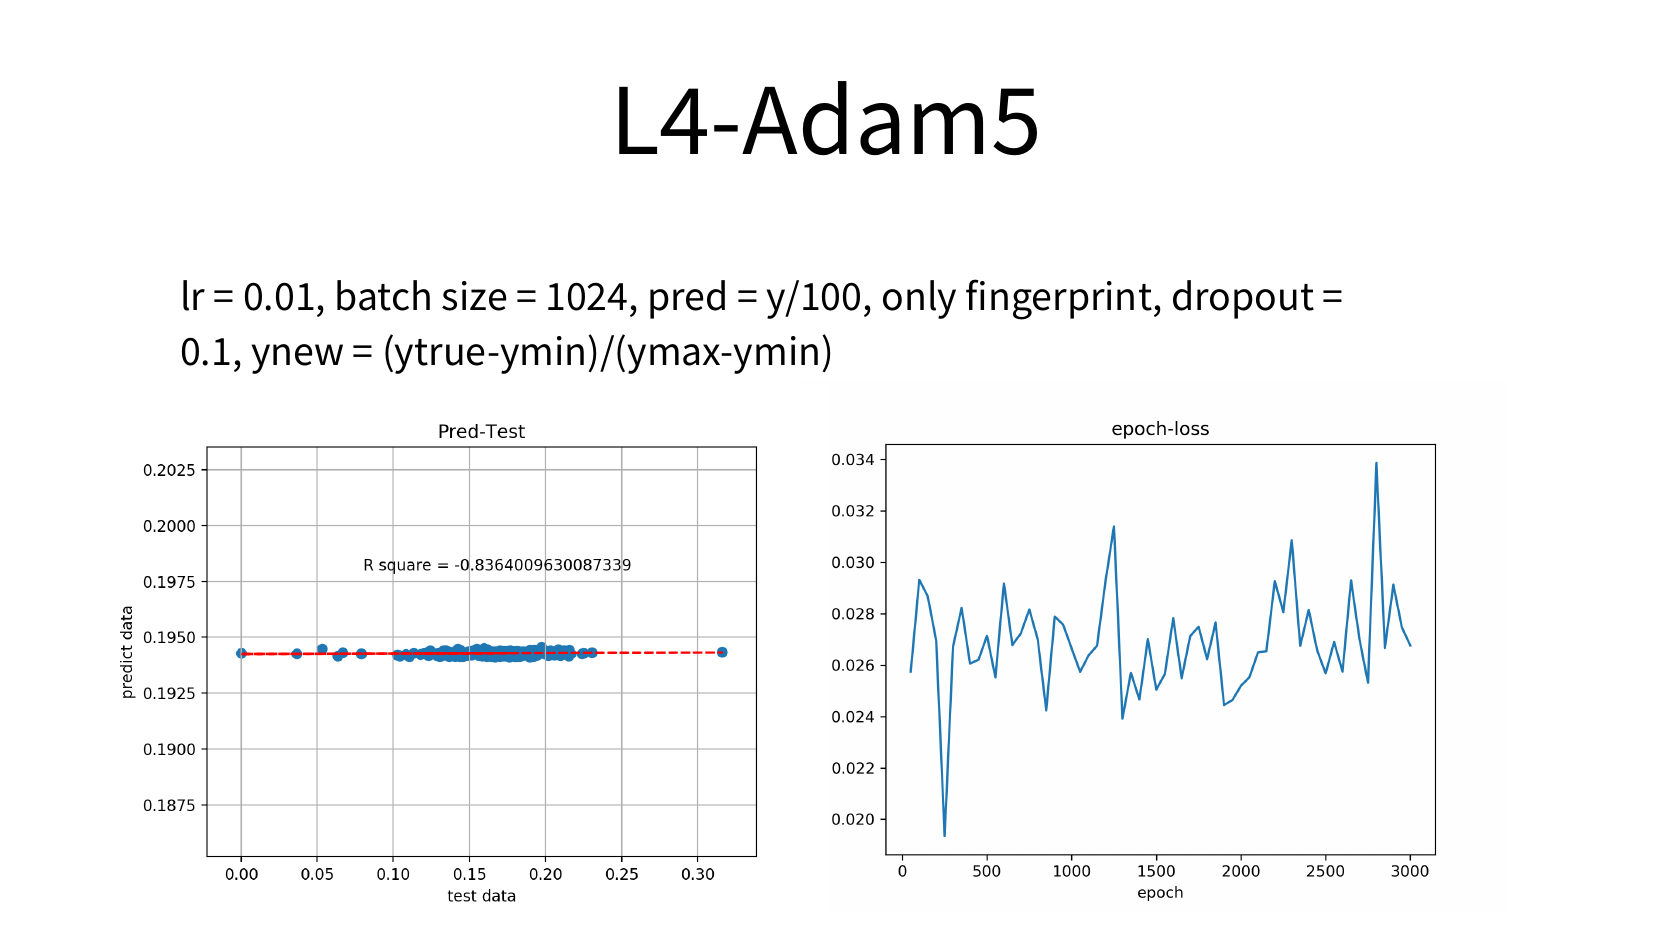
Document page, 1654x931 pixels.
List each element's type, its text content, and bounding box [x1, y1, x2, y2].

picture [118, 380, 1506, 915]
text_box lr = 0.01, batch size = 1024, pred = y/100, only fingerprint, dropout = 0.1, ynew = (ytrue-ymin)/(ymax-ymin) [165, 259, 1394, 383]
title L4-Adam5 [82, 37, 1571, 193]
